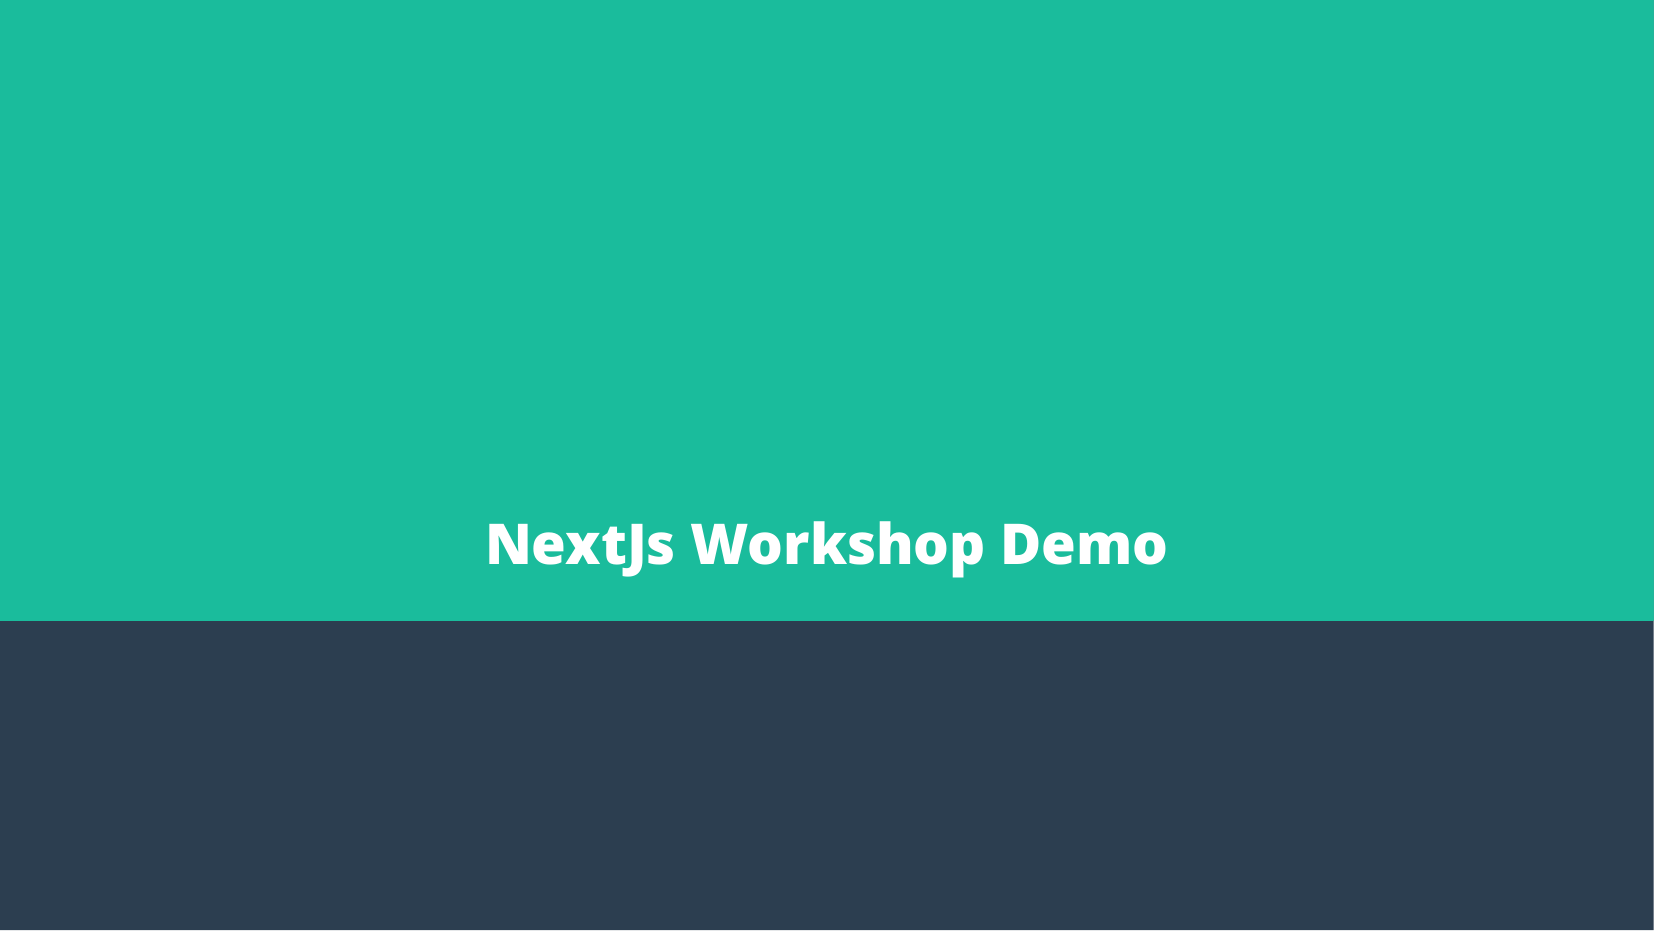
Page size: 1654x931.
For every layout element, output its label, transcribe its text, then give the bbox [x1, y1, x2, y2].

title NextJs Workshop Demo [59, 465, 1595, 583]
